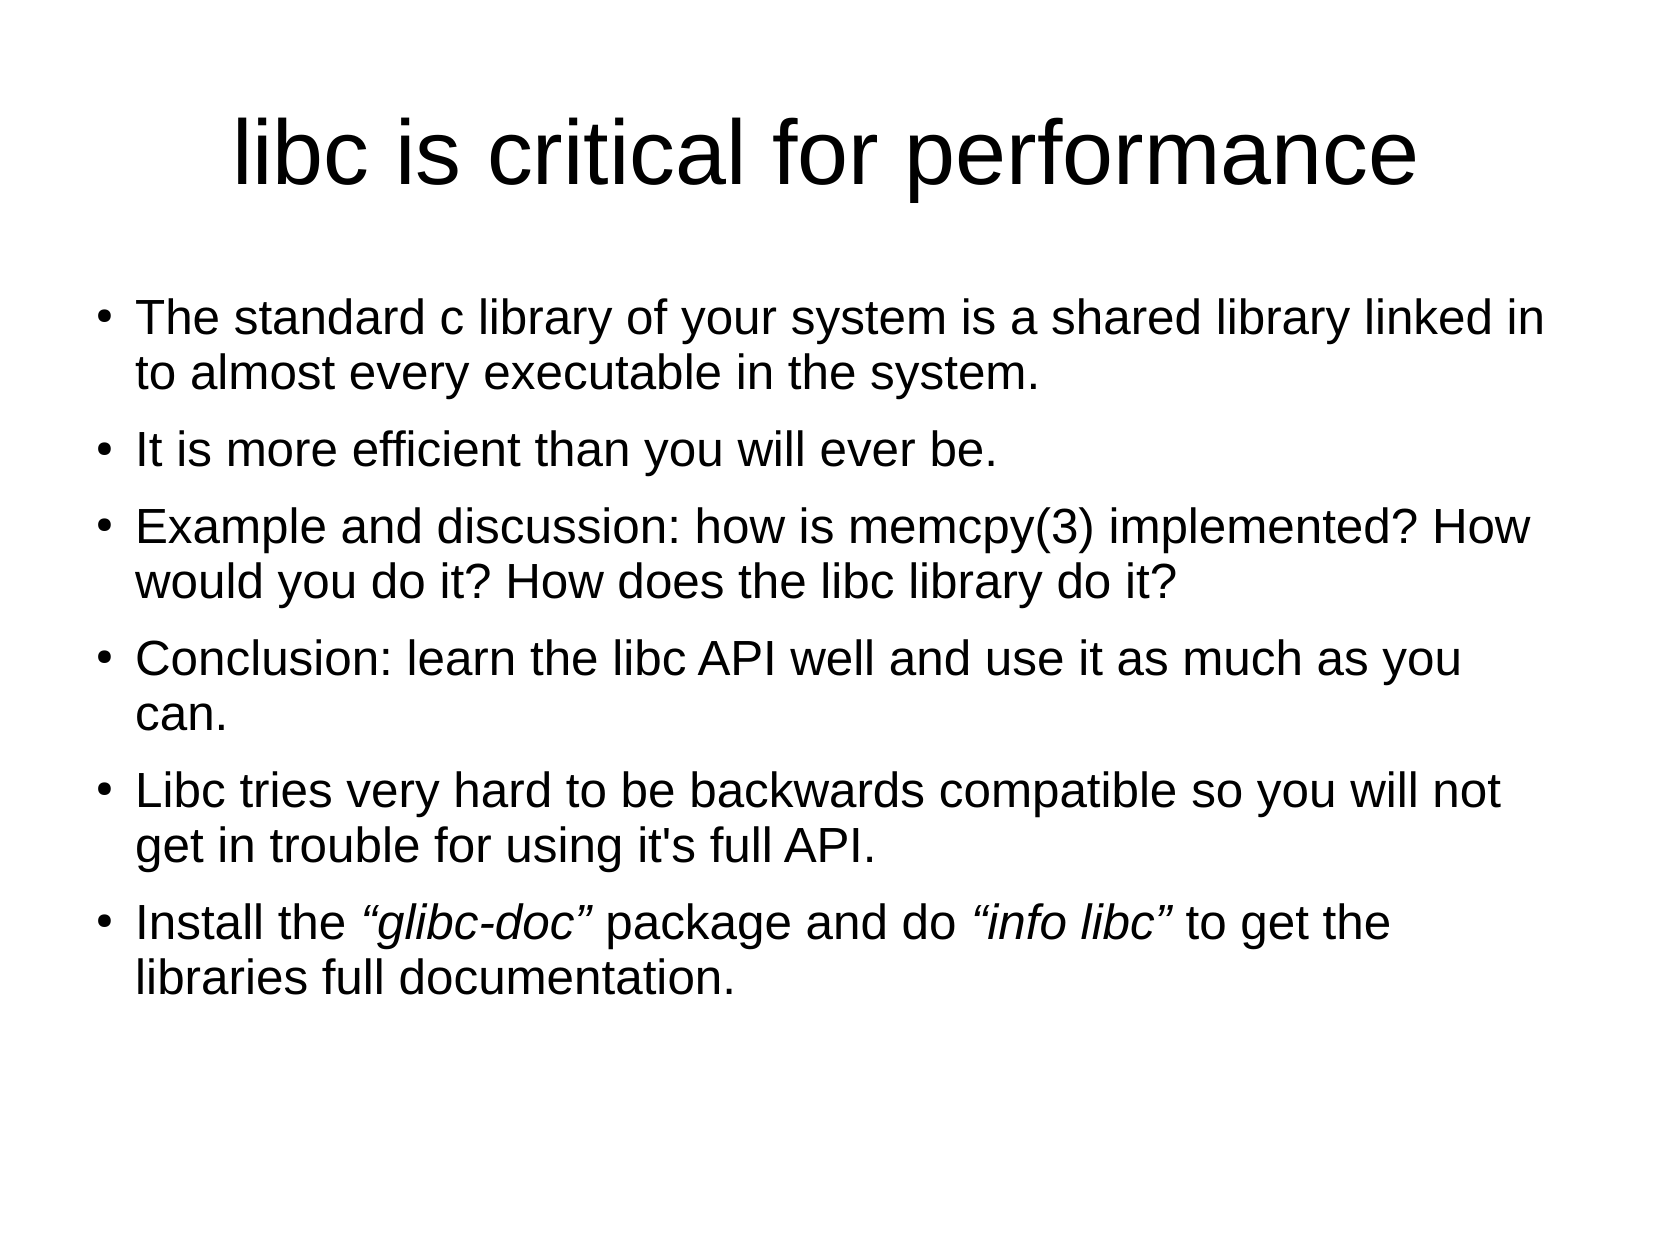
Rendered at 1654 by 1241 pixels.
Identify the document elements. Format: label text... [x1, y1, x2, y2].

list The standard c library of your system is a shared library linked in to almost every executable in the system. It is more efficient than you will ever be. Example and discussion: how is memcpy(3) implemented? How would you do it? How does the libc library do it? Conclusion: learn the libc API well and use it as much as you can. Libc tries very hard to be backwards compatible so you will not get in trouble for using it's full API. Install the “glibc-doc” package and do “info libc” to get the libraries full documentation. [82, 290, 1571, 1010]
title libc is critical for performance [82, 49, 1571, 257]
